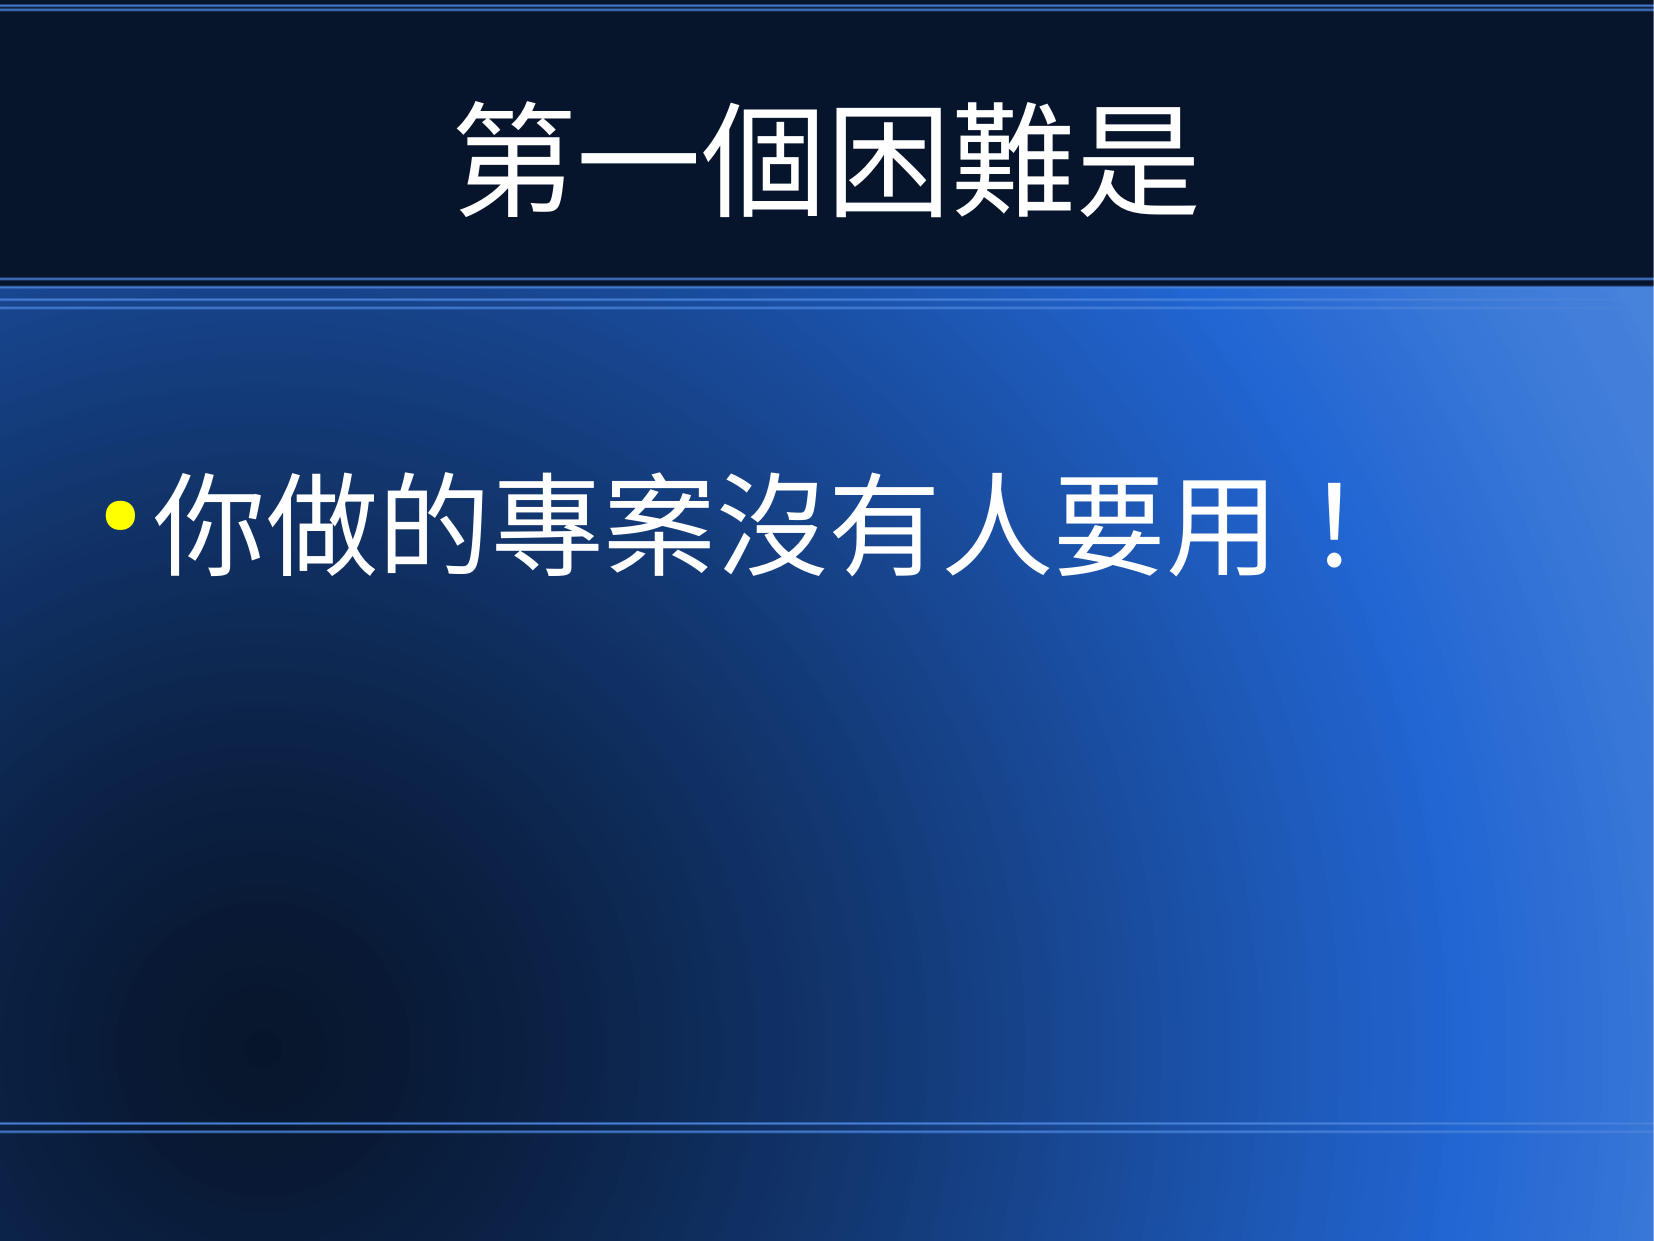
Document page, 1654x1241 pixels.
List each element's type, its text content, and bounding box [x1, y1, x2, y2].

picture [0, 0, 1654, 1241]
list 你做的專案沒有人要用！ [82, 355, 1571, 1241]
title 第一個困難是 [82, 49, 1571, 257]
